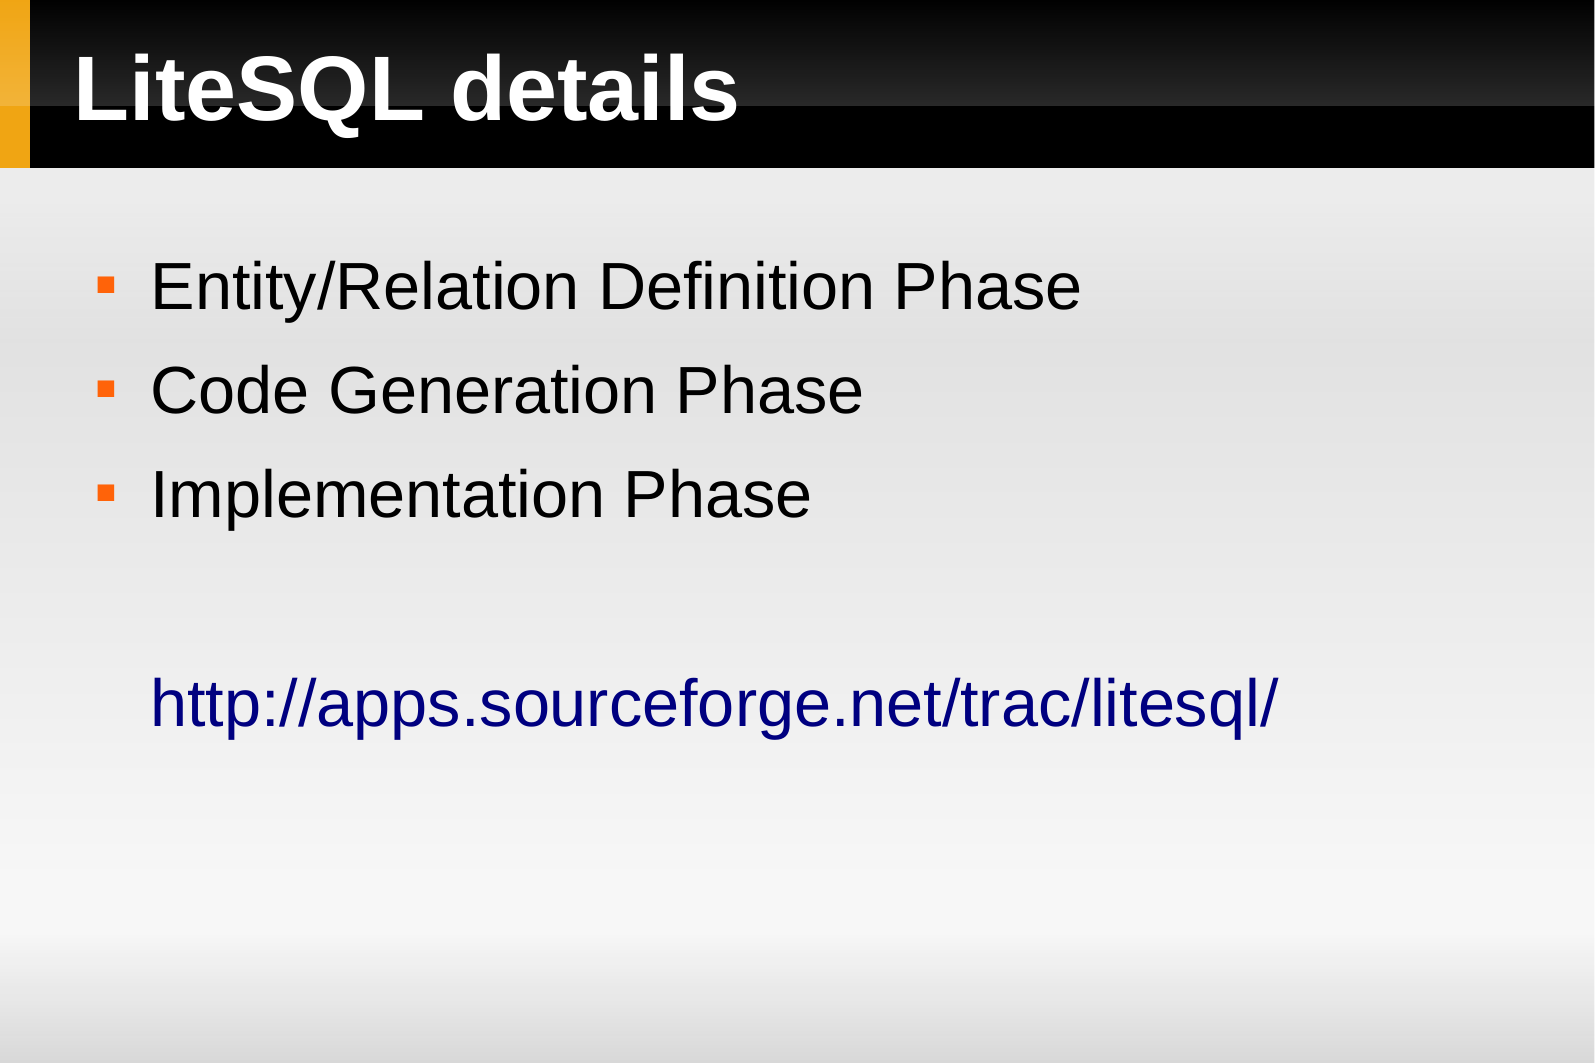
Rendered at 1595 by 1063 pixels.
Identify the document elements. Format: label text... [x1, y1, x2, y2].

list Entity/Relation Definition Phase Code Generation Phase Implementation Phase http://apps.sourceforge.net/trac/litesql/ [79, 248, 1515, 936]
title LiteSQL details [74, 7, 1510, 171]
picture [0, 0, 1595, 1063]
